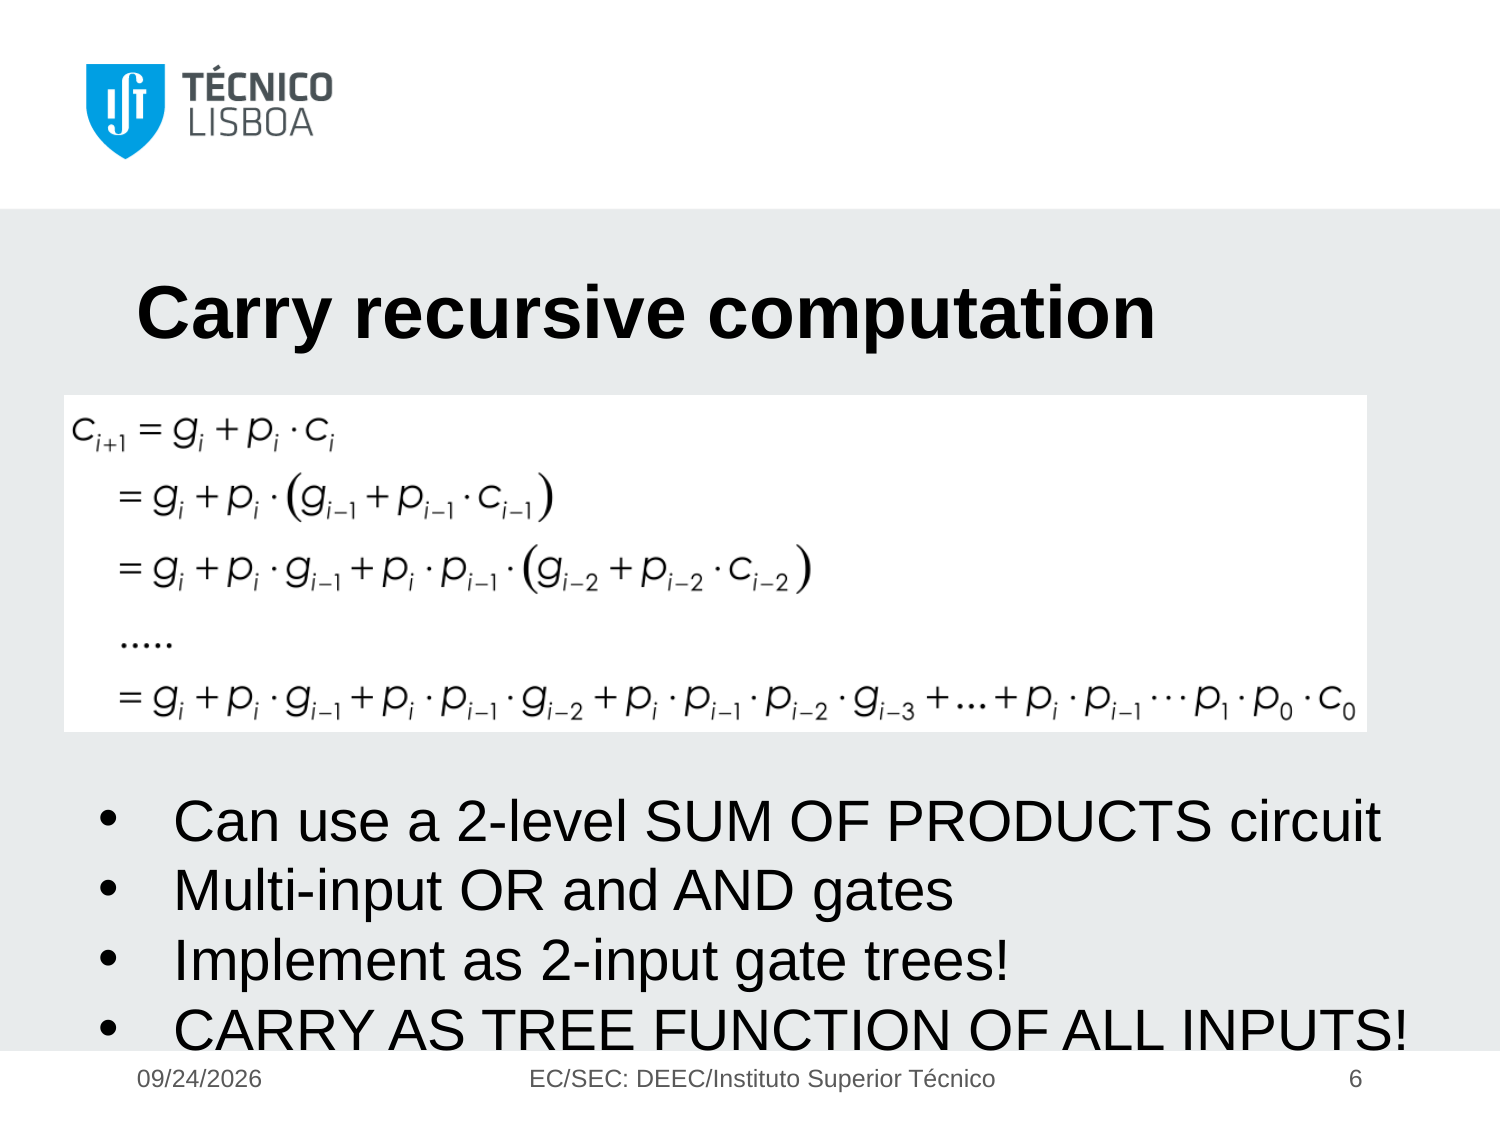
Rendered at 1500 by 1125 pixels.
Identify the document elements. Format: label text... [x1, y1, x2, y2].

text_box Can use a 2-level SUM OF PRODUCTS circuit Multi-input OR and AND gates Implement as 2-input gate trees! CARRY AS TREE FUNCTION OF ALL INPUTS! [84, 775, 1425, 1070]
picture [0, 0, 1500, 1125]
footer EC/SEC: DEEC/Instituto Superior Técnico [512, 1070, 1021, 1103]
title Carry recursive computation [121, 237, 1378, 381]
slide_number 10/11/2018 [121, 1070, 425, 1103]
slide_number <number> [1077, 1070, 1378, 1103]
